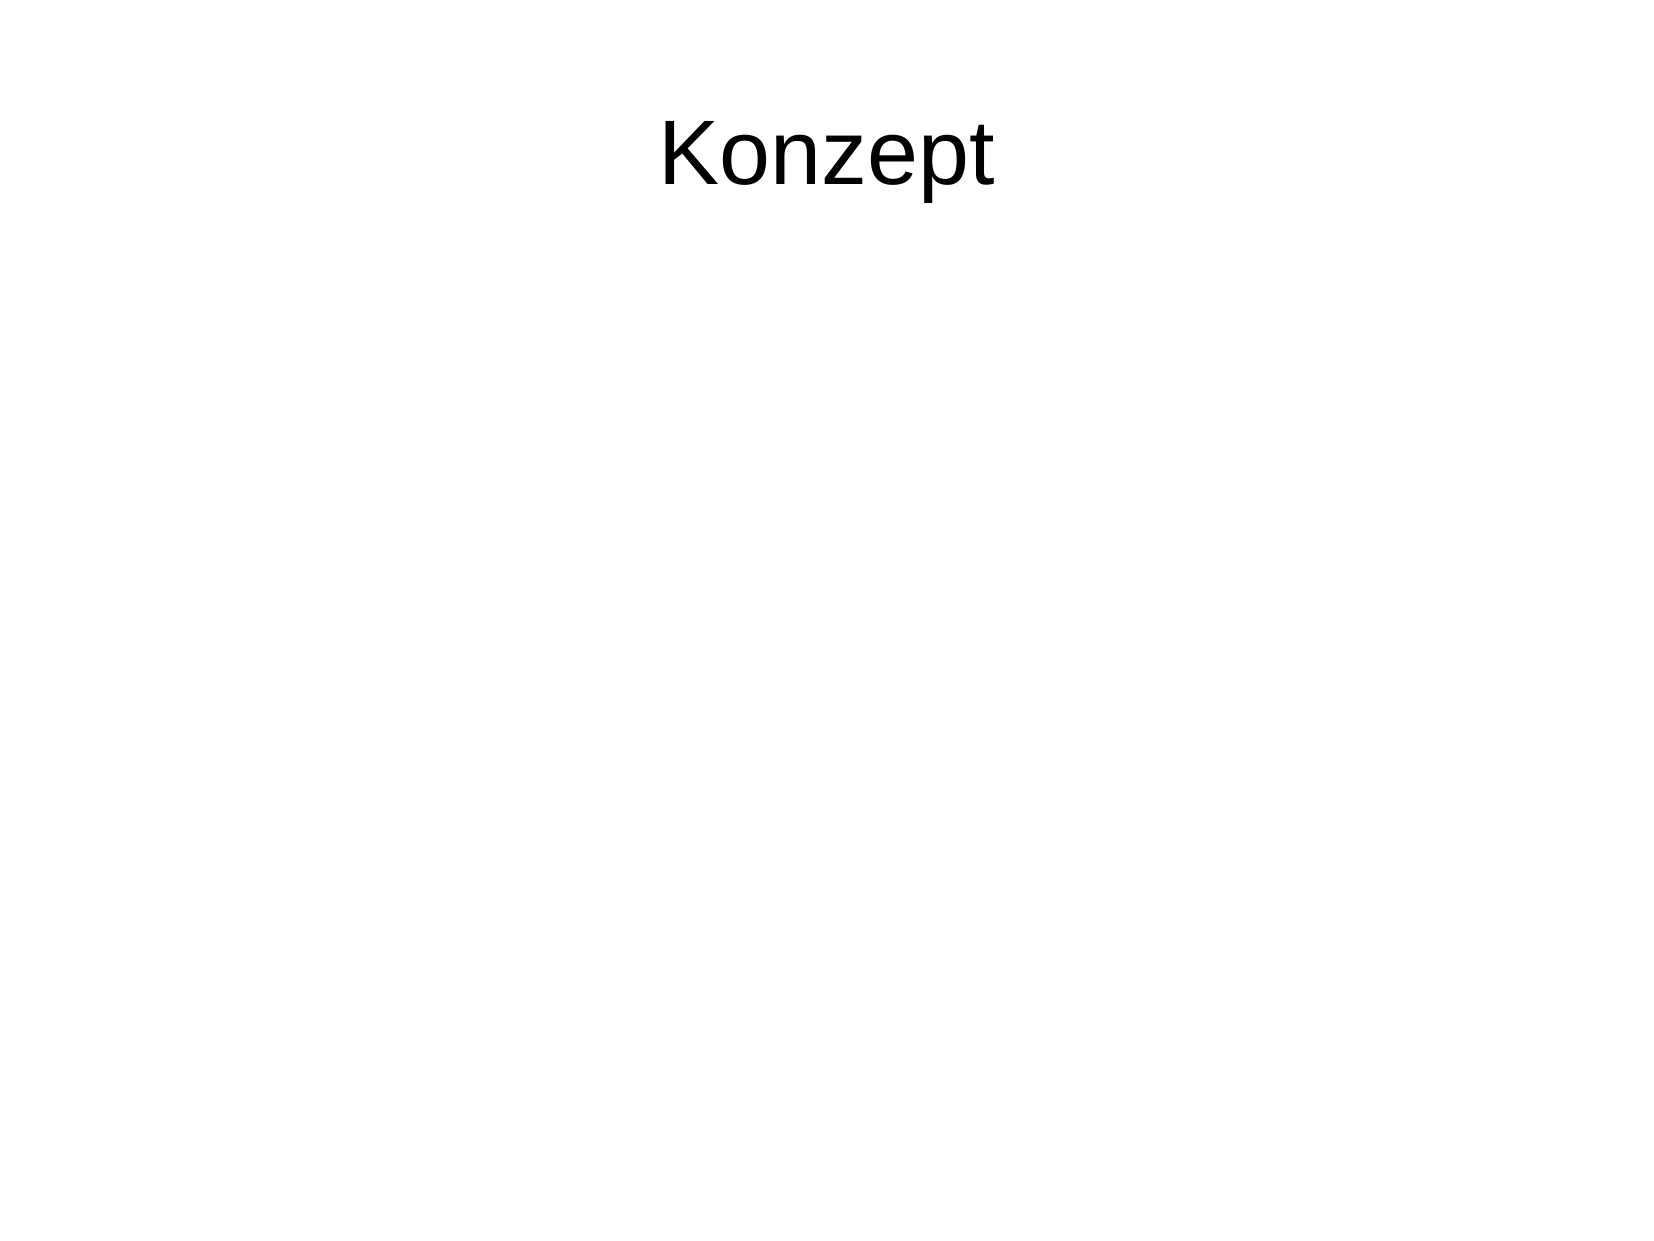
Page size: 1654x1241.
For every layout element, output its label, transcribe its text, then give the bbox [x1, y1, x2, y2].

title Konzept [82, 49, 1571, 257]
